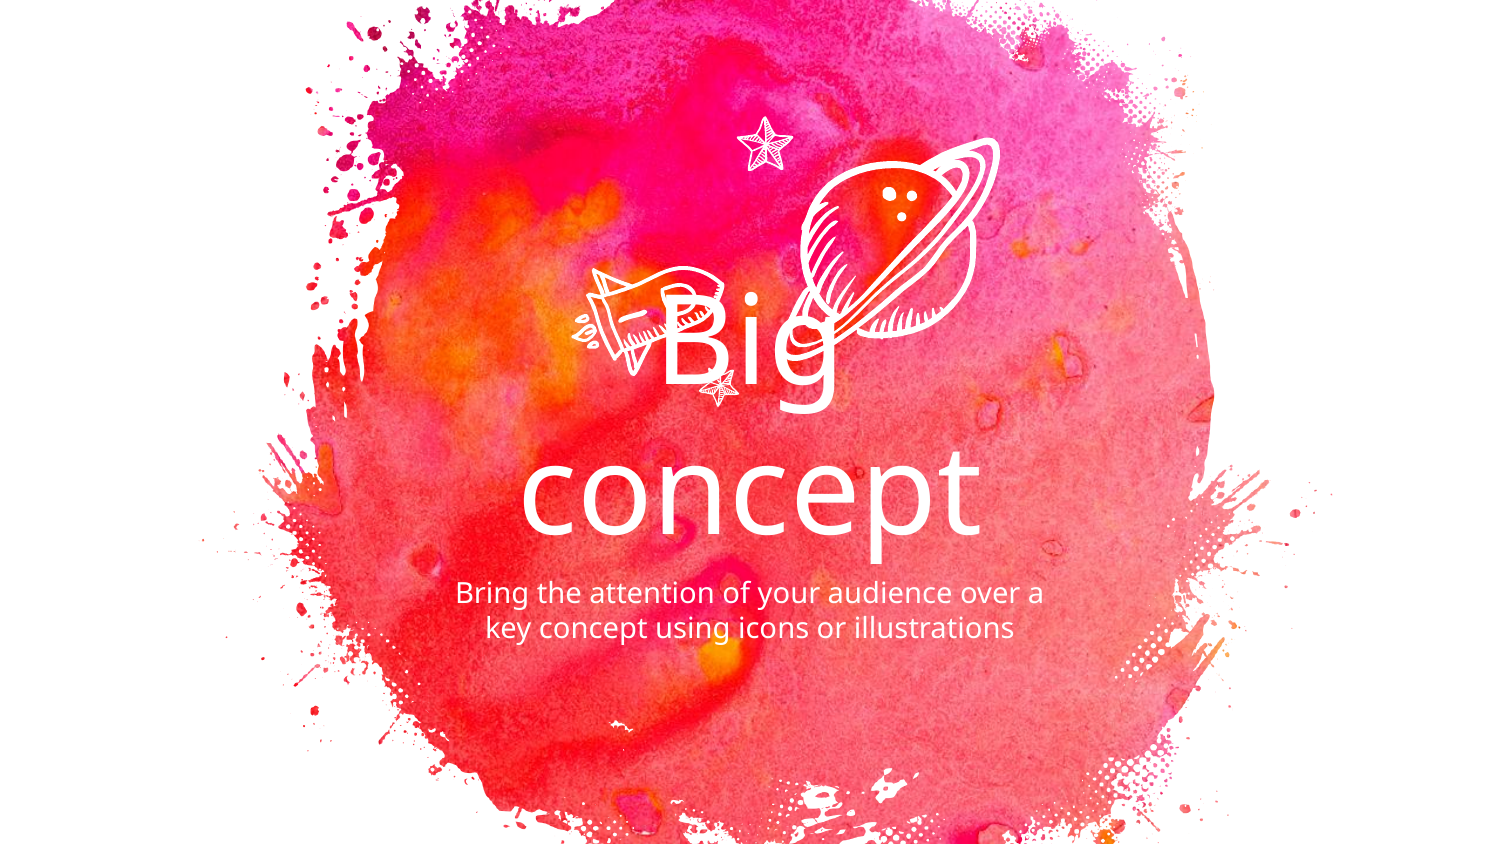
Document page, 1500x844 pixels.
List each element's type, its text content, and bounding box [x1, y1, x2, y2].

text_box [779, 137, 1000, 361]
picture [0, 0, 1500, 844]
text_box [698, 367, 740, 407]
text_box [736, 116, 794, 172]
subtitle Bring the attention of your audience over a key concept using icons or illustrations [414, 559, 1086, 689]
text_box [571, 266, 725, 376]
text_box [574, 314, 590, 324]
title Big concept [414, 384, 1086, 559]
